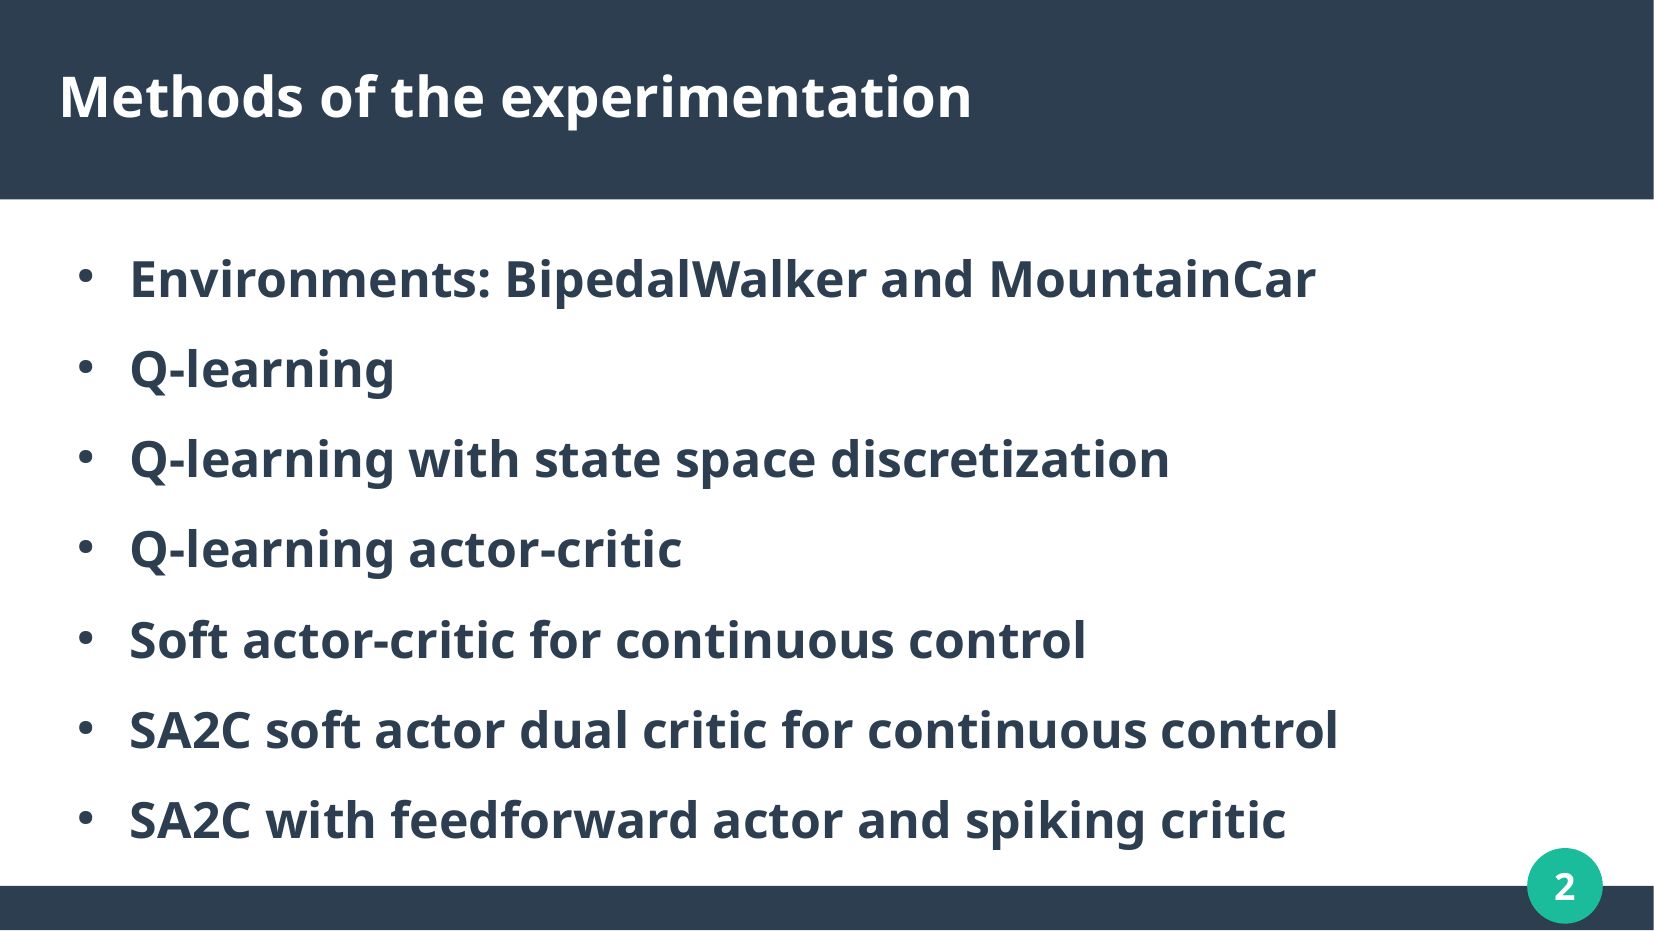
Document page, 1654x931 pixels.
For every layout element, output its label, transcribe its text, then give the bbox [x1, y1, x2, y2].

title Methods of the experimentation [59, 37, 1595, 156]
list Environments: BipedalWalker and MountainCar Q-learning Q-learning with state space discretization Q-learning actor-critic Soft actor-critic for continuous control SA2C soft actor dual critic for continuous control SA2C with feedforward actor and spiking critic [59, 243, 1595, 864]
